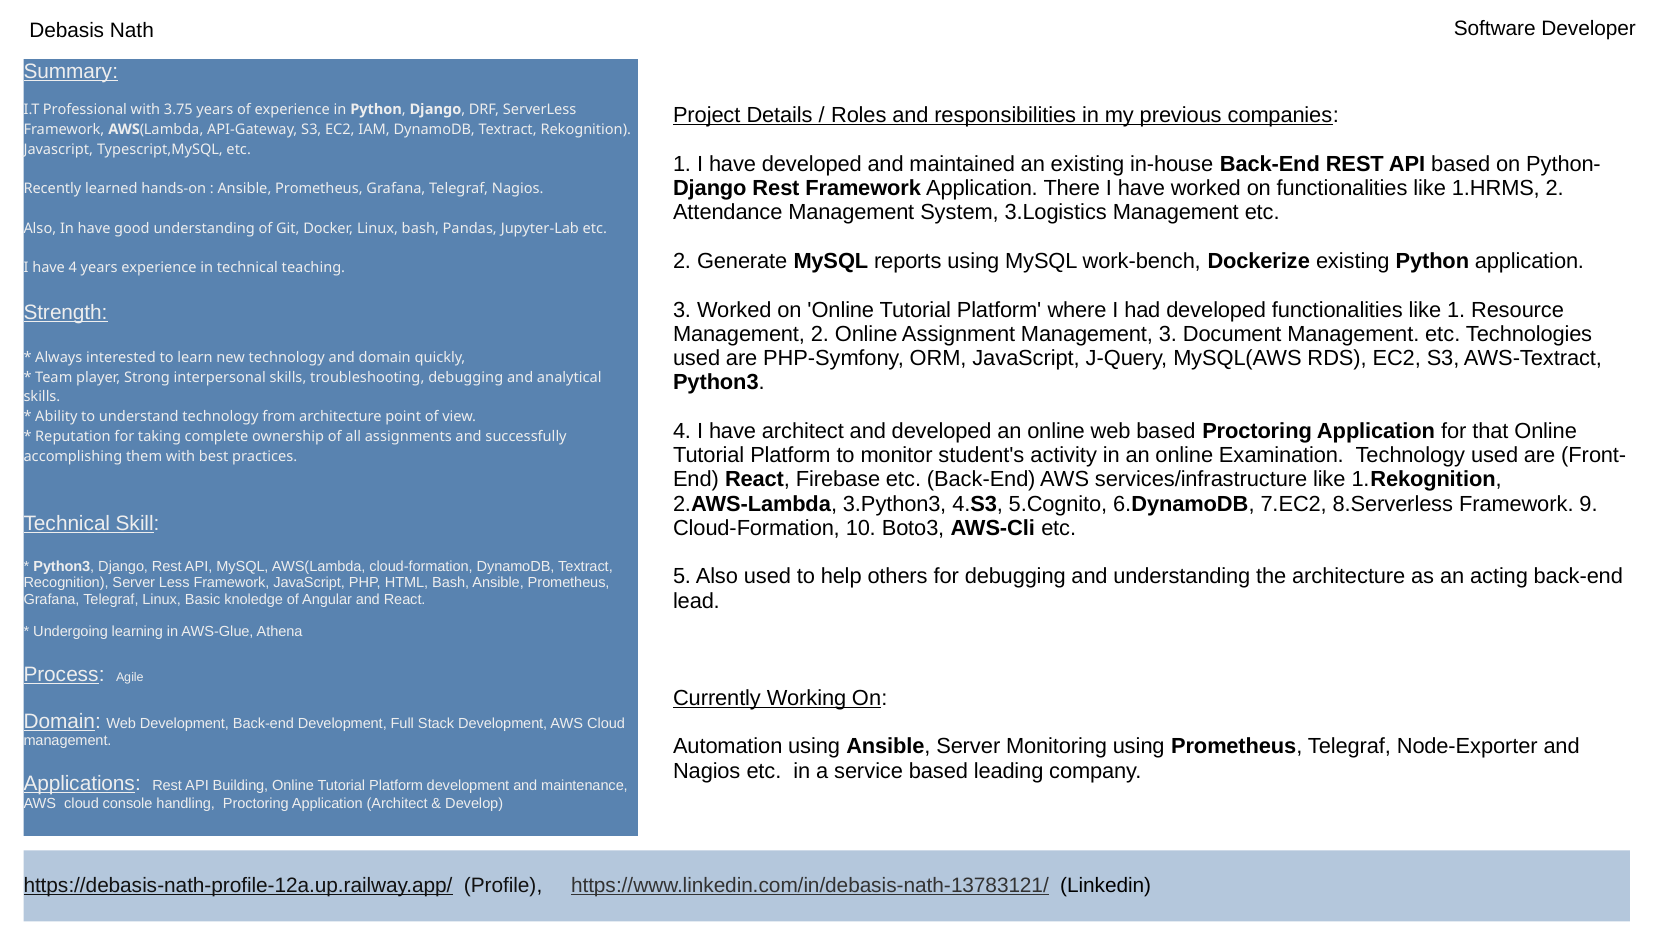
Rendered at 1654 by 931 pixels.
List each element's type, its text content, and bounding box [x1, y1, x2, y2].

text_box Project Details / Roles and responsibilities in my previous companies: 1. I have developed and maintained an existing in-house Back-End REST API based on Python-Django Rest Framework Application. There I have worked on functionalities like 1.HRMS, 2. Attendance Management System, 3.Logistics Management etc. 2. Generate MySQL reports using MySQL work-bench, Dockerize existing Python application. 3. Worked on 'Online Tutorial Platform' where I had developed functionalities like 1. Resource Management, 2. Online Assignment Management, 3. Document Management. etc. Technologies used are PHP-Symfony, ORM, JavaScript, J-Query, MySQL(AWS RDS), EC2, S3, AWS-Textract, Python3. 4. I have architect and developed an online web based Proctoring Application for that Online Tutorial Platform to monitor student's activity in an online Examination. Technology used are (Front-End) React, Firebase etc. (Back-End) AWS services/infrastructure like 1.Rekognition, 2.AWS-Lambda, 3.Python3, 4.S3, 5.Cognito, 6.DynamoDB, 7.EC2, 8.Serverless Framework. 9. Cloud-Formation, 10. Boto3, AWS-Cli etc. 5. Also used to help others for debugging and understanding the architecture as an acting back-end lead. Currently Working On: Automation using Ansible, Server Monitoring using Prometheus, Telegraf, Node-Exporter and Nagios etc. in a service based leading company. [673, 59, 1630, 827]
subtitle Summary: I.T Professional with 3.75 years of experience in Python, Django, DRF, ServerLess Framework, AWS(Lambda, API-Gateway, S3, EC2, IAM, DynamoDB, Textract, Rekognition). Javascript, Typescript,MySQL, etc. Recently learned hands-on : Ansible, Prometheus, Grafana, Telegraf, Nagios. Also, In have good understanding of Git, Docker, Linux, bash, Pandas, Jupyter-Lab etc. I have 4 years experience in technical teaching. Strength: * Always interested to learn new technology and domain quickly, * Team player, Strong interpersonal skills, troubleshooting, debugging and analytical skills. * Ability to understand technology from architecture point of view. * Reputation for taking complete ownership of all assignments and successfully accomplishing them with best practices. Technical Skill: * Python3, Django, Rest API, MySQL, AWS(Lambda, cloud-formation, DynamoDB, Textract, Recognition), Server Less Framework, JavaScript, PHP, HTML, Bash, Ansible, Prometheus, Grafana, Telegraf, Linux, Basic knoledge of Angular and React. * Undergoing learning in AWS-Glue, Athena Process: Agile Domain: Web Development, Back-end Development, Full Stack Development, AWS Cloud management. Applications: Rest API Building, Online Tutorial Platform development and maintenance, AWS cloud console handling, Proctoring Application (Architect & Develop) [23, 59, 638, 836]
title Software Developer [720, 11, 1642, 46]
title https://debasis-nath-profile-12a.up.railway.app/ (Profile), https://www.linkedin.com/in/debasis-nath-13783121/ (Linkedin) [23, 850, 1630, 922]
title Debasis Nath [23, 13, 709, 48]
